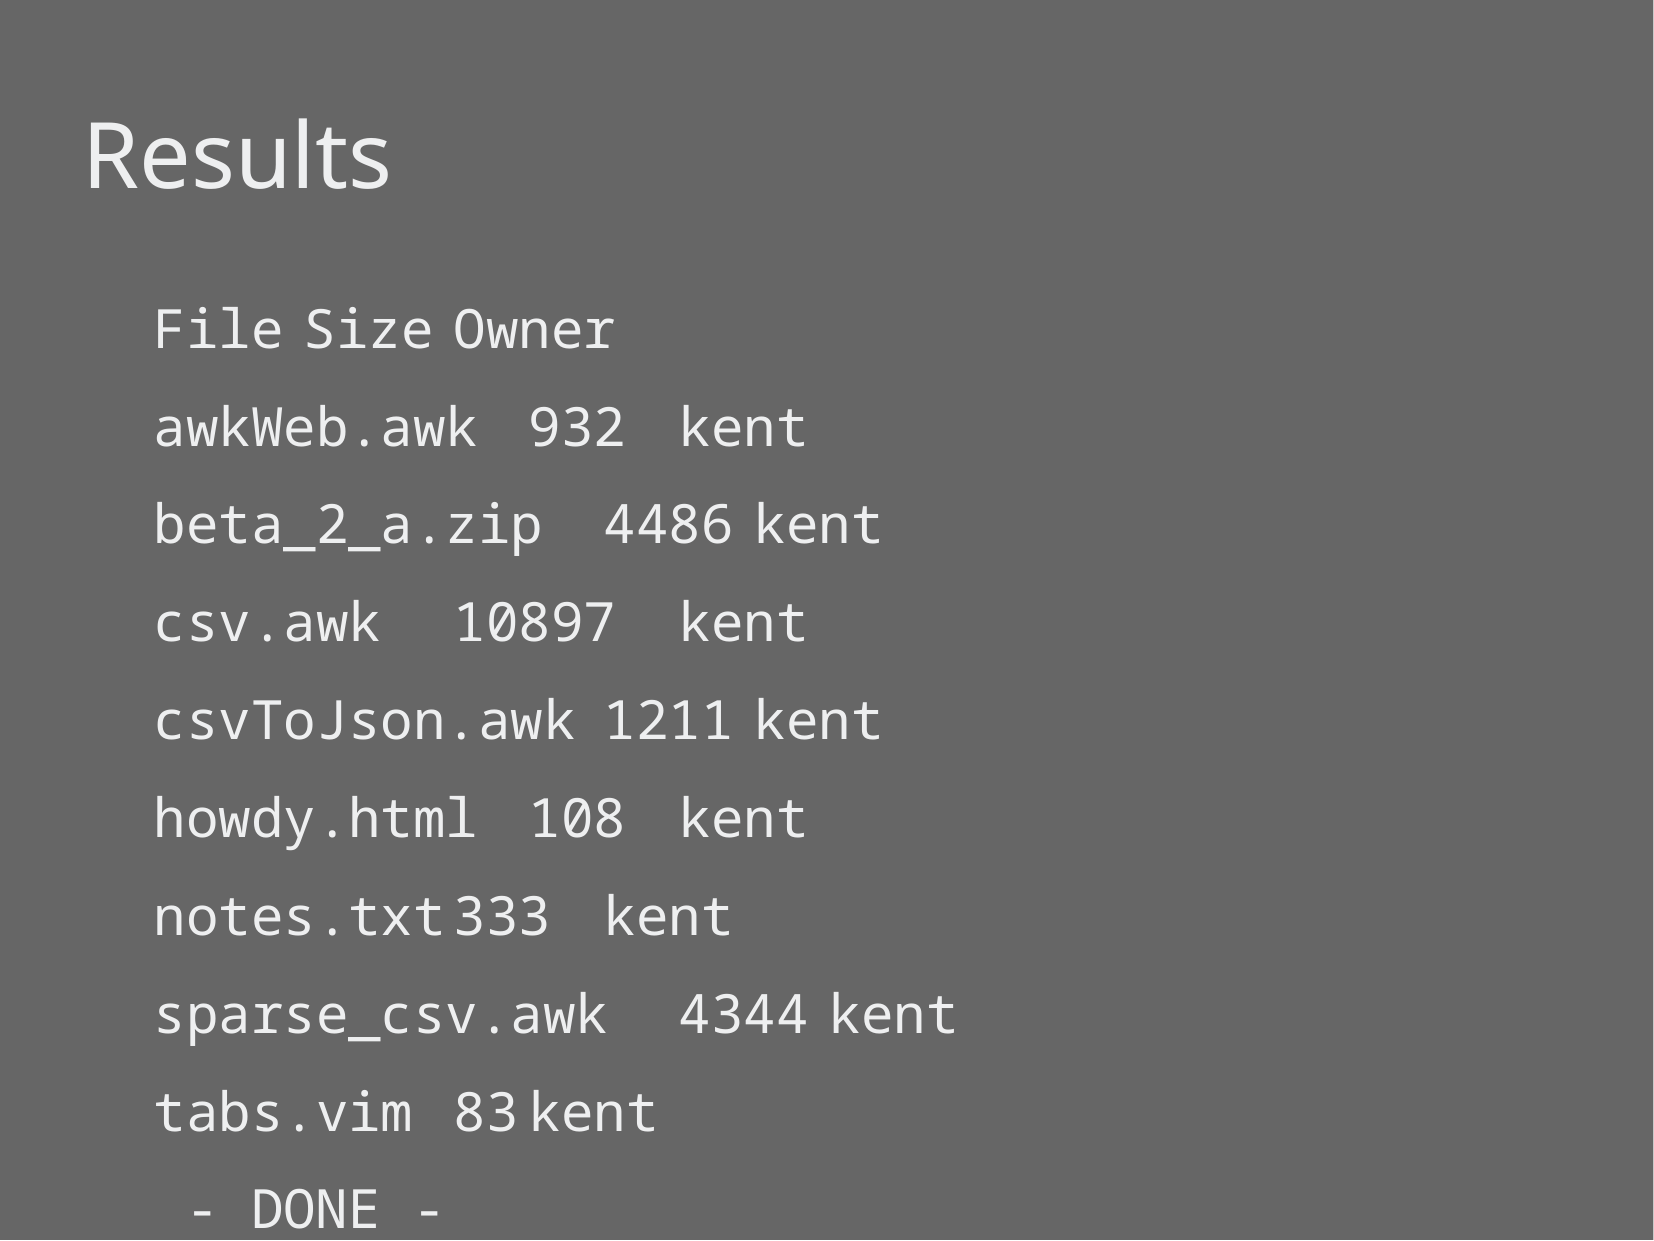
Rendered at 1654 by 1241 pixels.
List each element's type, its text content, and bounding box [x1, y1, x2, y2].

title Results [82, 49, 1571, 257]
list File Size Owner awkWeb.awk 932 kent beta_2_a.zip 4486 kent csv.awk 10897 kent csvToJson.awk 1211 kent howdy.html 108 kent notes.txt 333 kent sparse_csv.awk 4344 kent tabs.vim 83 kent - DONE - [82, 290, 1571, 1048]
